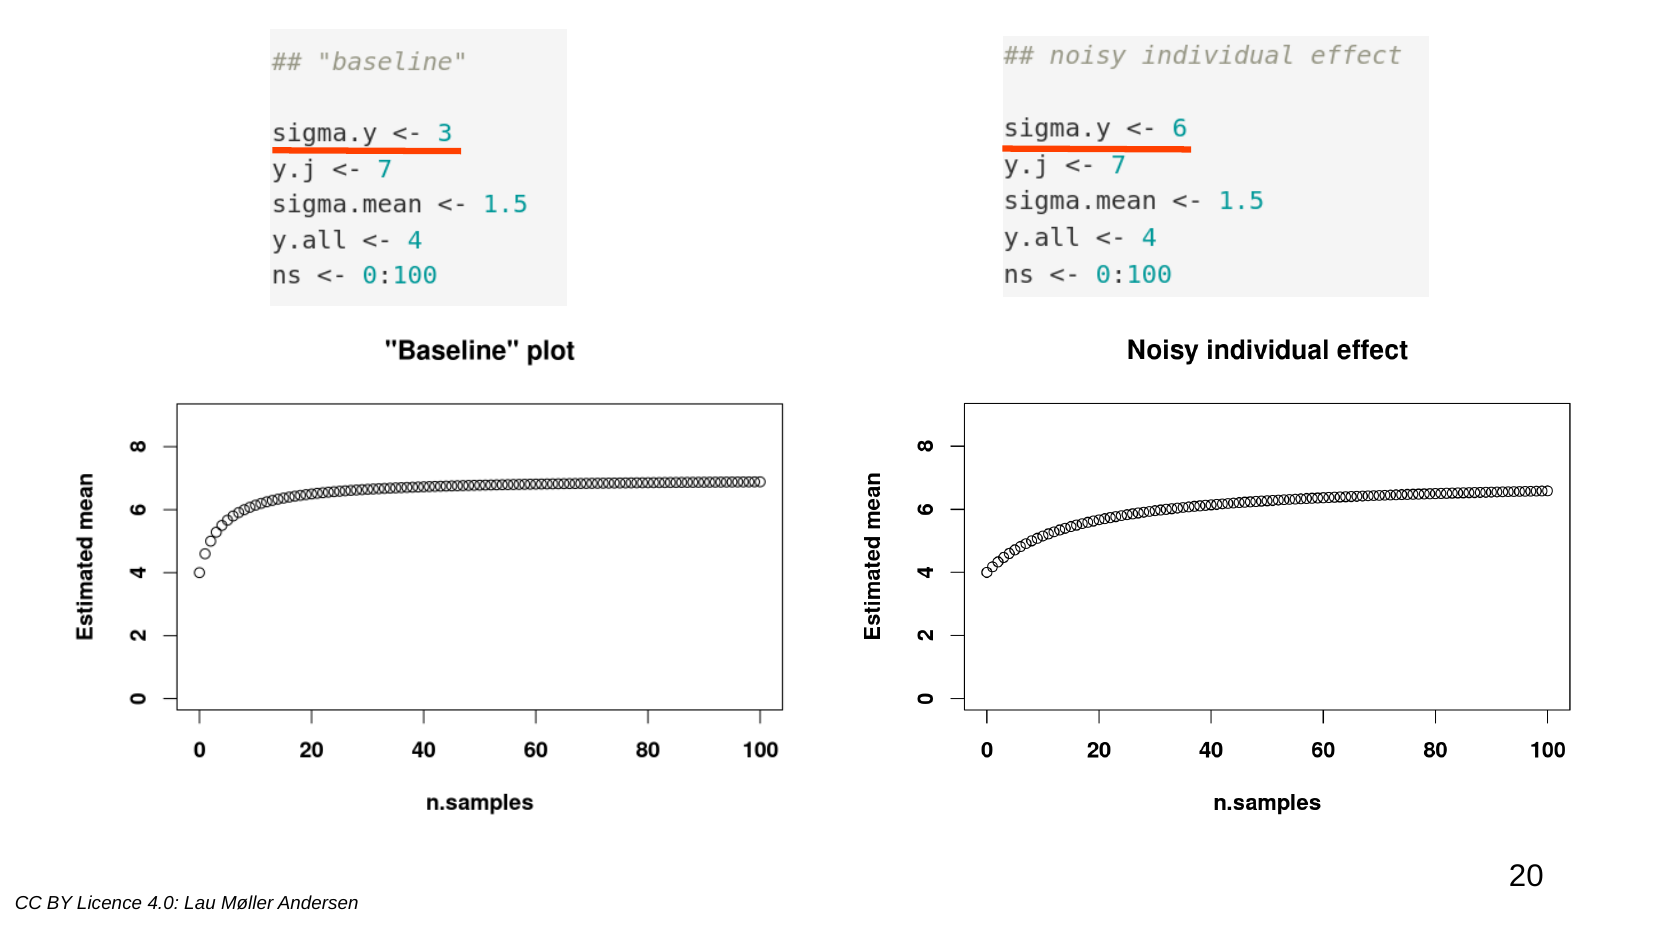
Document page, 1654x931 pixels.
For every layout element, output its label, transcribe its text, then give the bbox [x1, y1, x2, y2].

text_box <nummer> [1494, 850, 1654, 921]
text_box CC BY Licence 4.0: Lau Møller Andersen [0, 885, 388, 921]
picture [856, 36, 1625, 844]
picture [69, 29, 838, 843]
